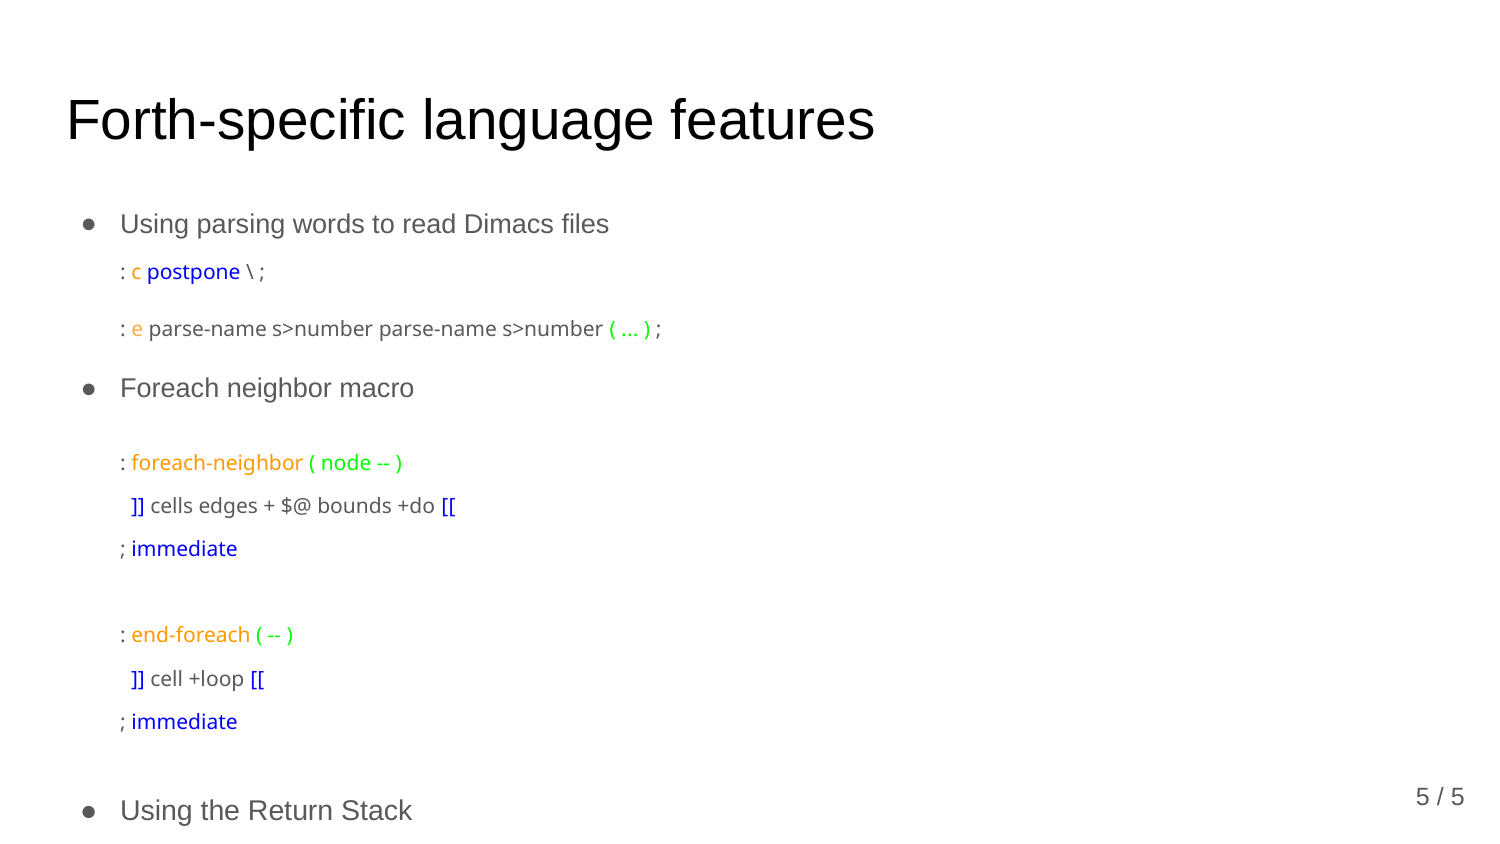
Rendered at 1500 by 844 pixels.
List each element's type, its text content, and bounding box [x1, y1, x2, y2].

title Forth-specific language features [51, 72, 1449, 167]
list Using parsing words to read Dimacs files : c postpone \ ; : e parse-name s>number parse-name s>number ( ... ) ; Foreach neighbor macro : foreach-neighbor ( node -- ) ]] cells edges + $@ bounds +do [[ ; immediate : end-foreach ( -- ) ]] cell +loop [[ ; immediate Using the Return Stack [51, 189, 1449, 844]
